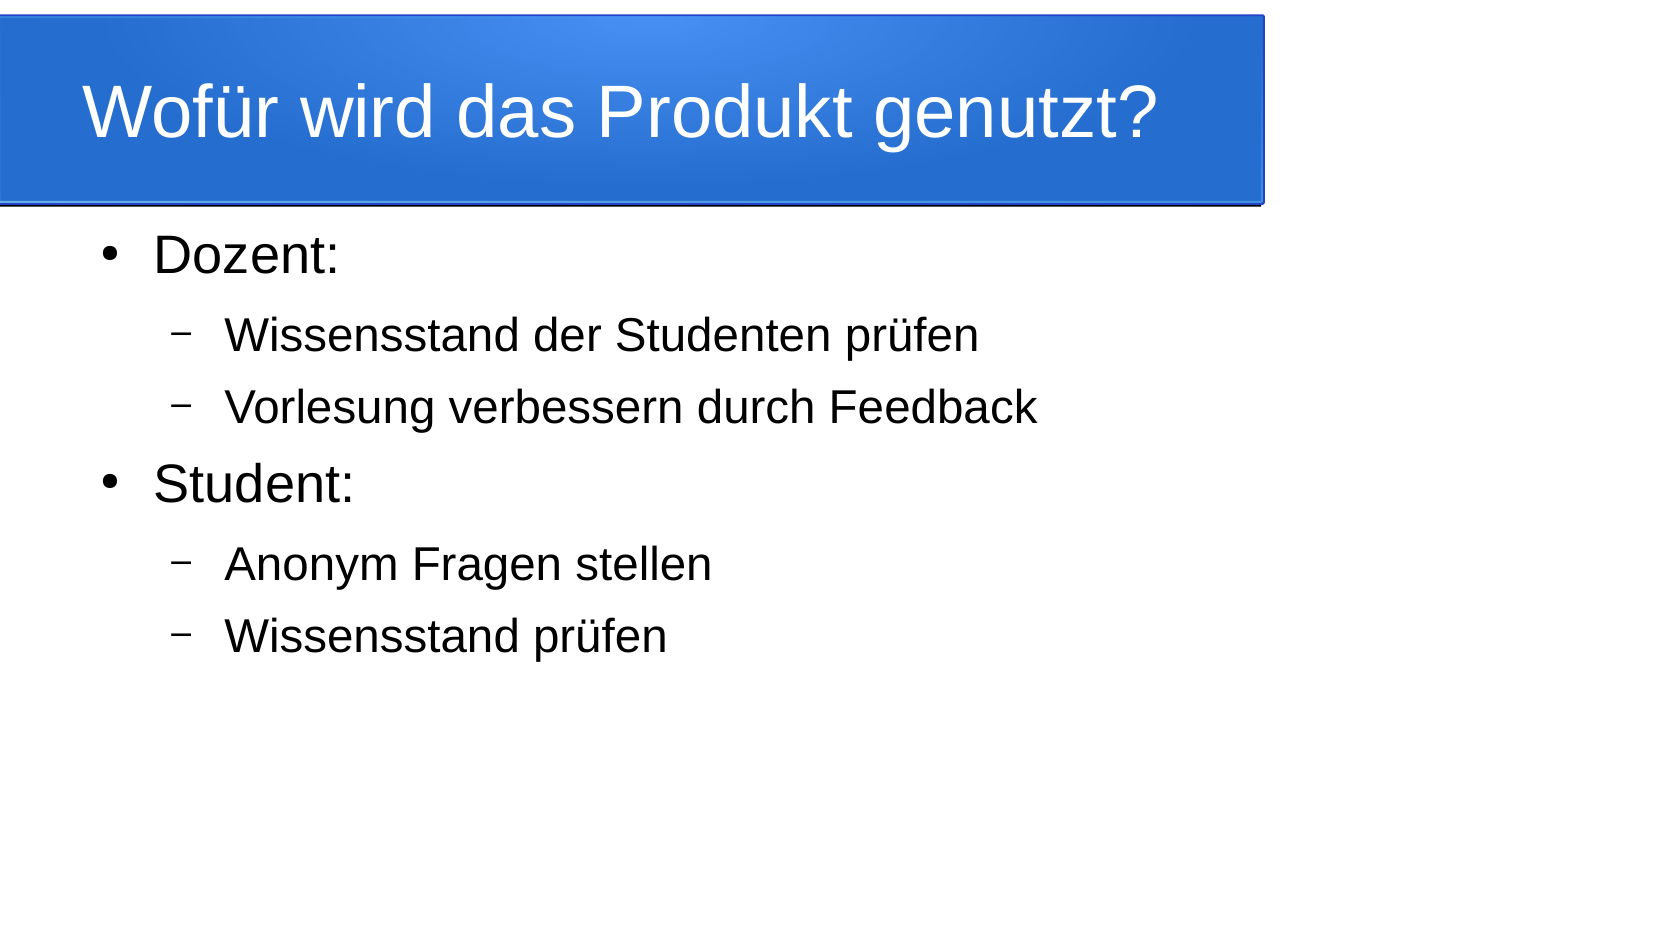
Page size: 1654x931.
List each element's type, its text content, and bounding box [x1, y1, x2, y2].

title Wofür wird das Produkt genutzt? [82, 35, 1235, 189]
list Dozent: Wissensstand der Studenten prüfen Vorlesung verbessern durch Feedback Student: Anonym Fragen stellen Wissensstand prüfen [82, 224, 1571, 764]
